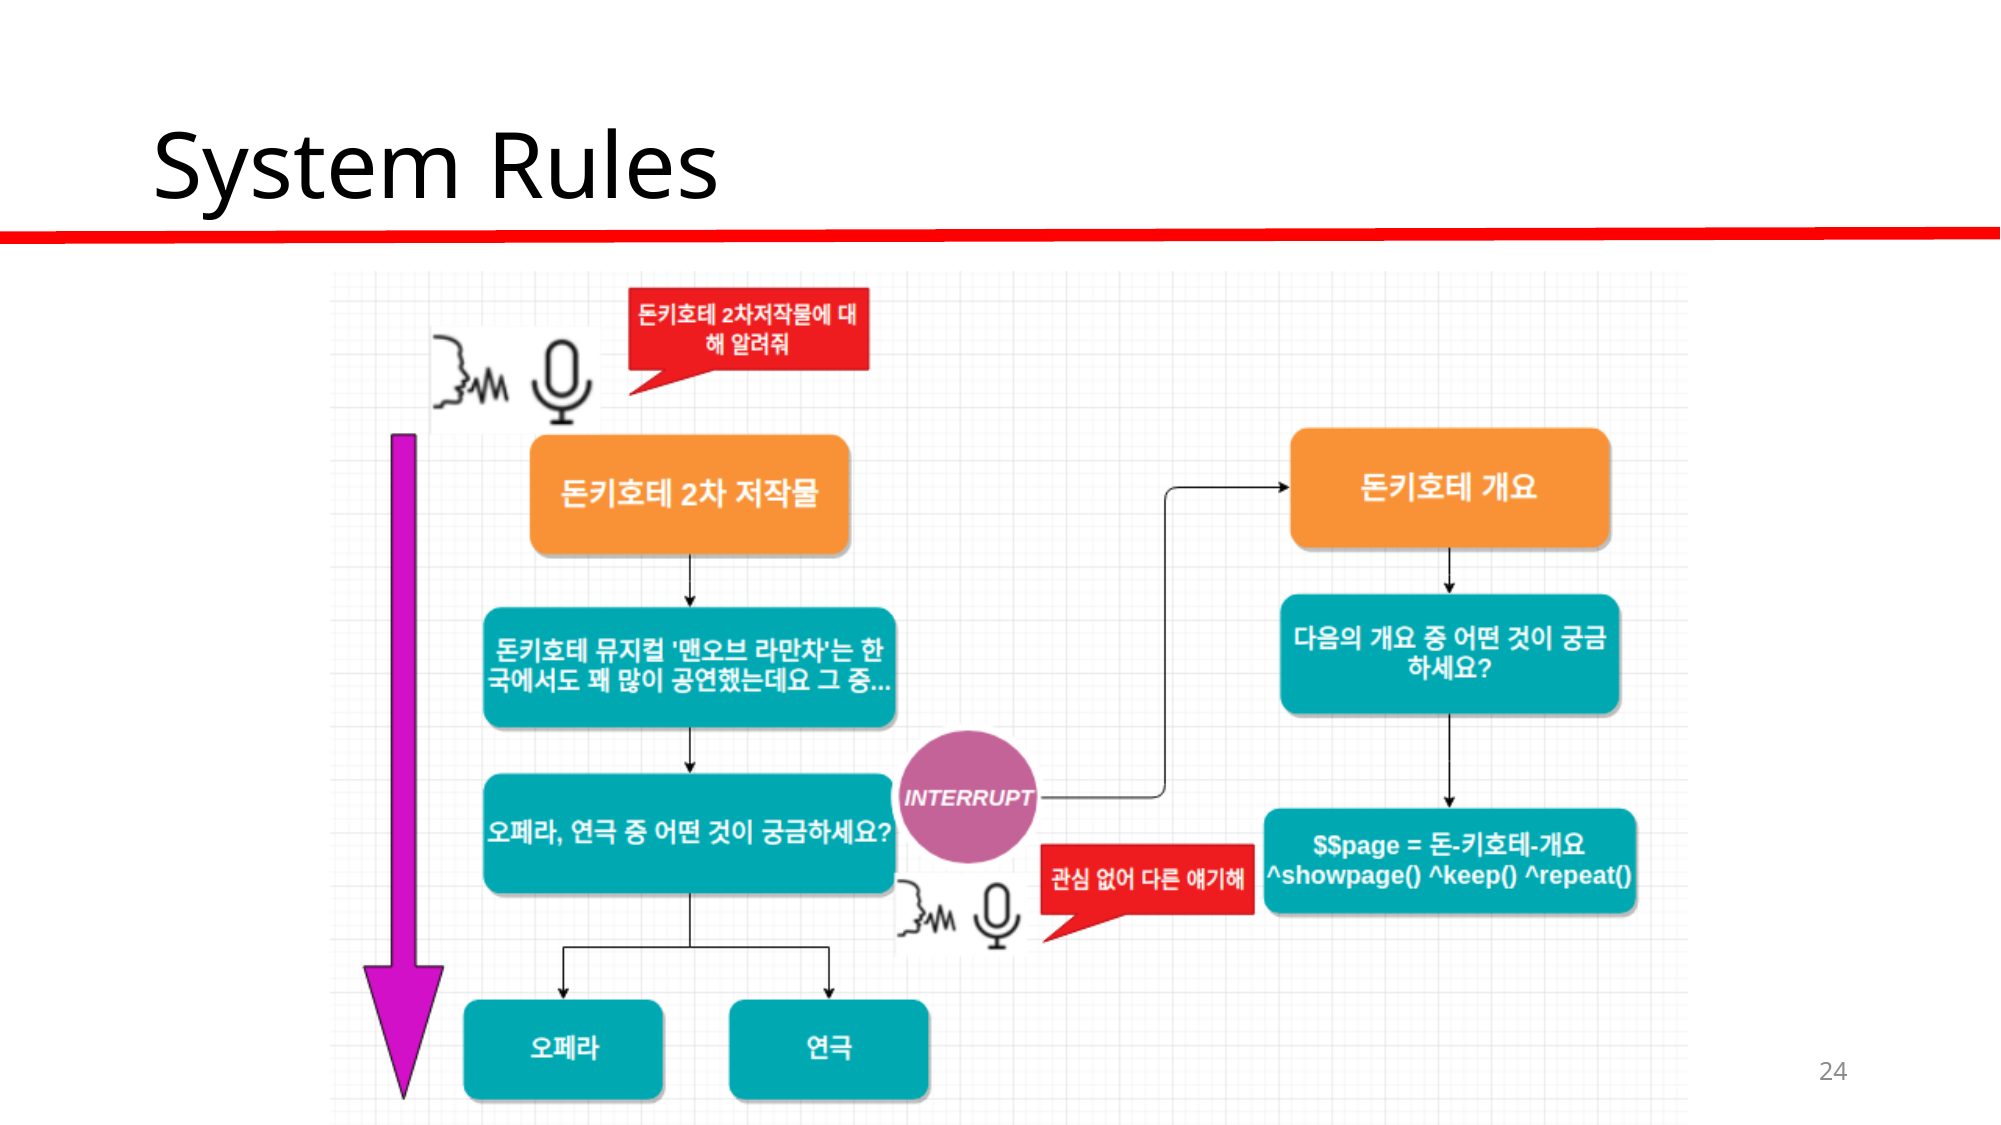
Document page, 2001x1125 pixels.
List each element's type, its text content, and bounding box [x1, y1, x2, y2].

text_box System Rules [137, 240, 1863, 278]
picture [330, 271, 1688, 1125]
text_box System Rules [137, 59, 1863, 231]
text_box <number> [1688, 1042, 1863, 1103]
